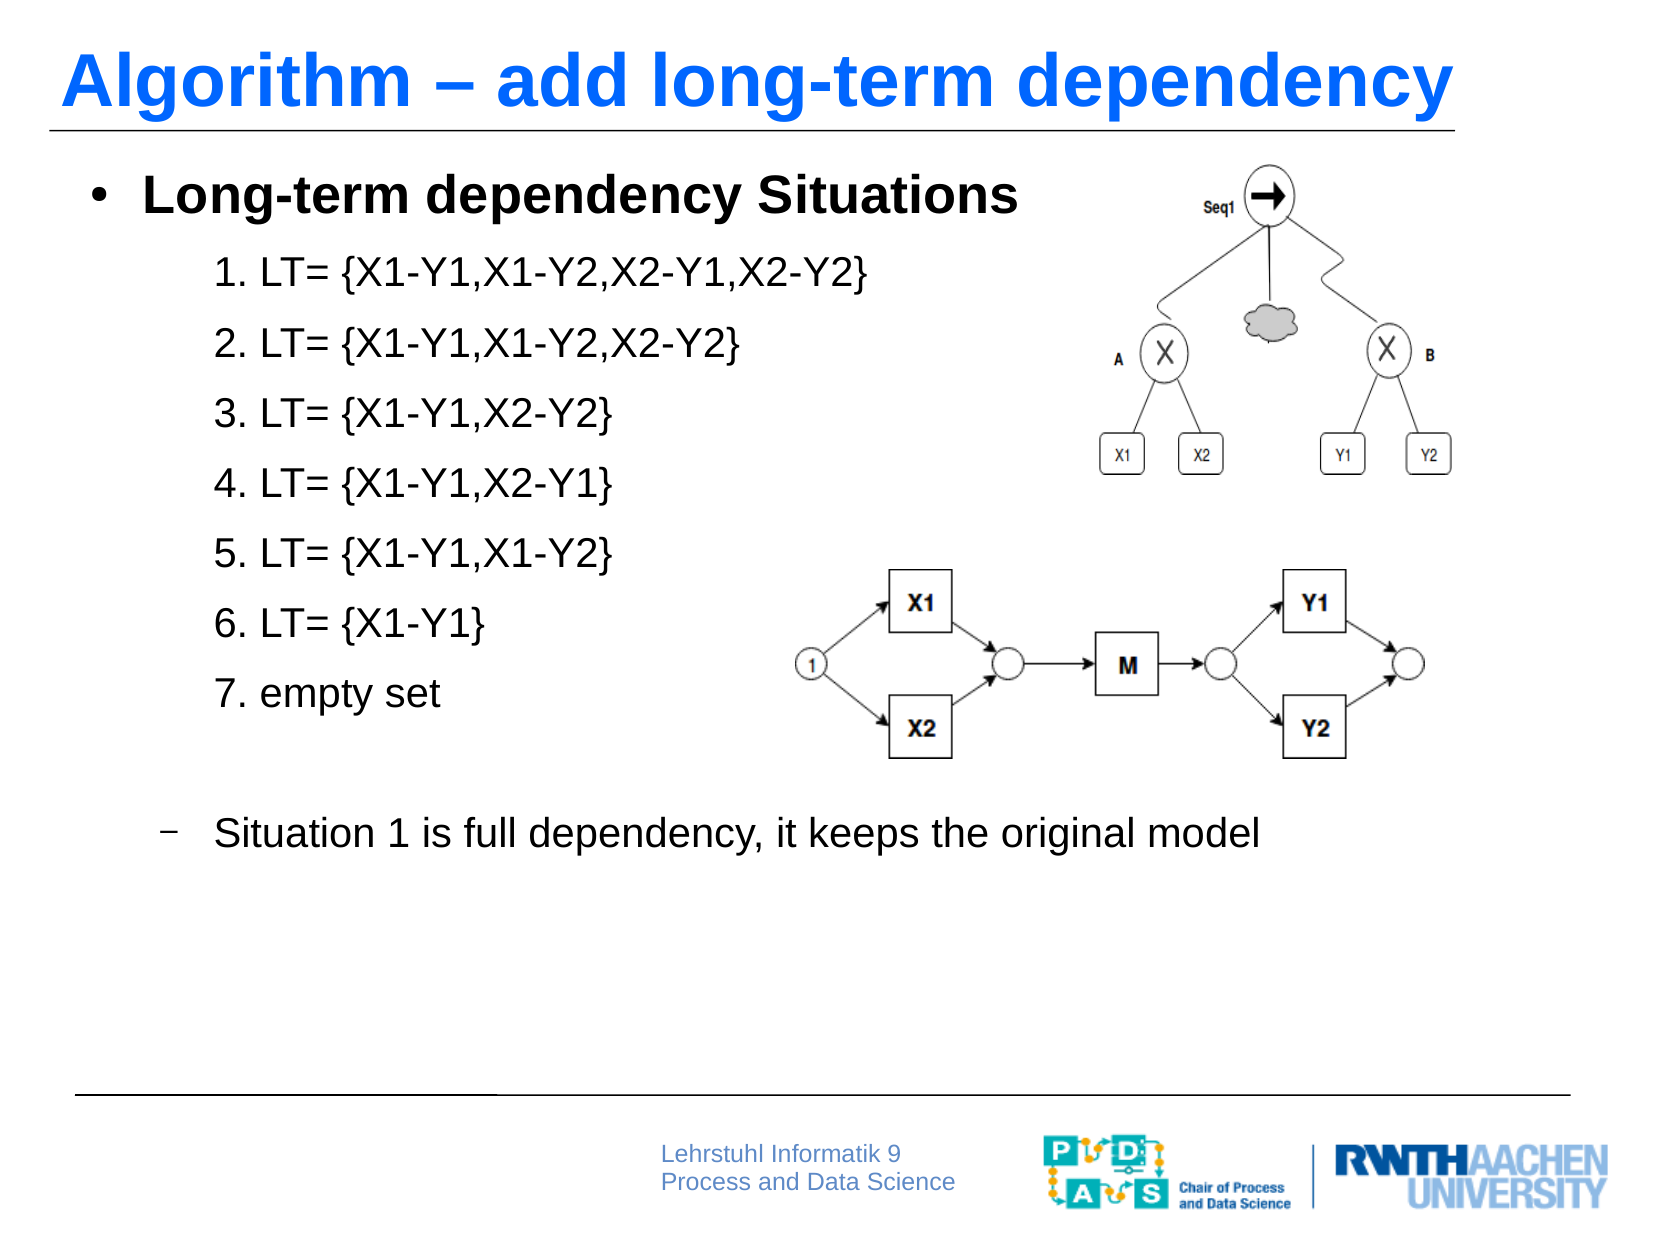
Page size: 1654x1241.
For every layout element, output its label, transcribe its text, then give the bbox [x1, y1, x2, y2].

picture [795, 569, 1425, 759]
picture [1005, 1090, 1647, 1241]
title Algorithm – add long-term dependency [60, 30, 1549, 131]
list Long-term dependency Situations 1. LT= {X1-Y1,X1-Y2,X2-Y1,X2-Y2} 2. LT= {X1-Y1,X1-Y2,X2-Y2} 3. LT= {X1-Y1,X2-Y2} 4. LT= {X1-Y1,X2-Y1} 5. LT= {X1-Y1,X1-Y2} 6. LT= {X1-Y1} 7. empty set Situation 1 is full dependency, it keeps the original model [71, 165, 1561, 1021]
picture [1095, 164, 1452, 475]
